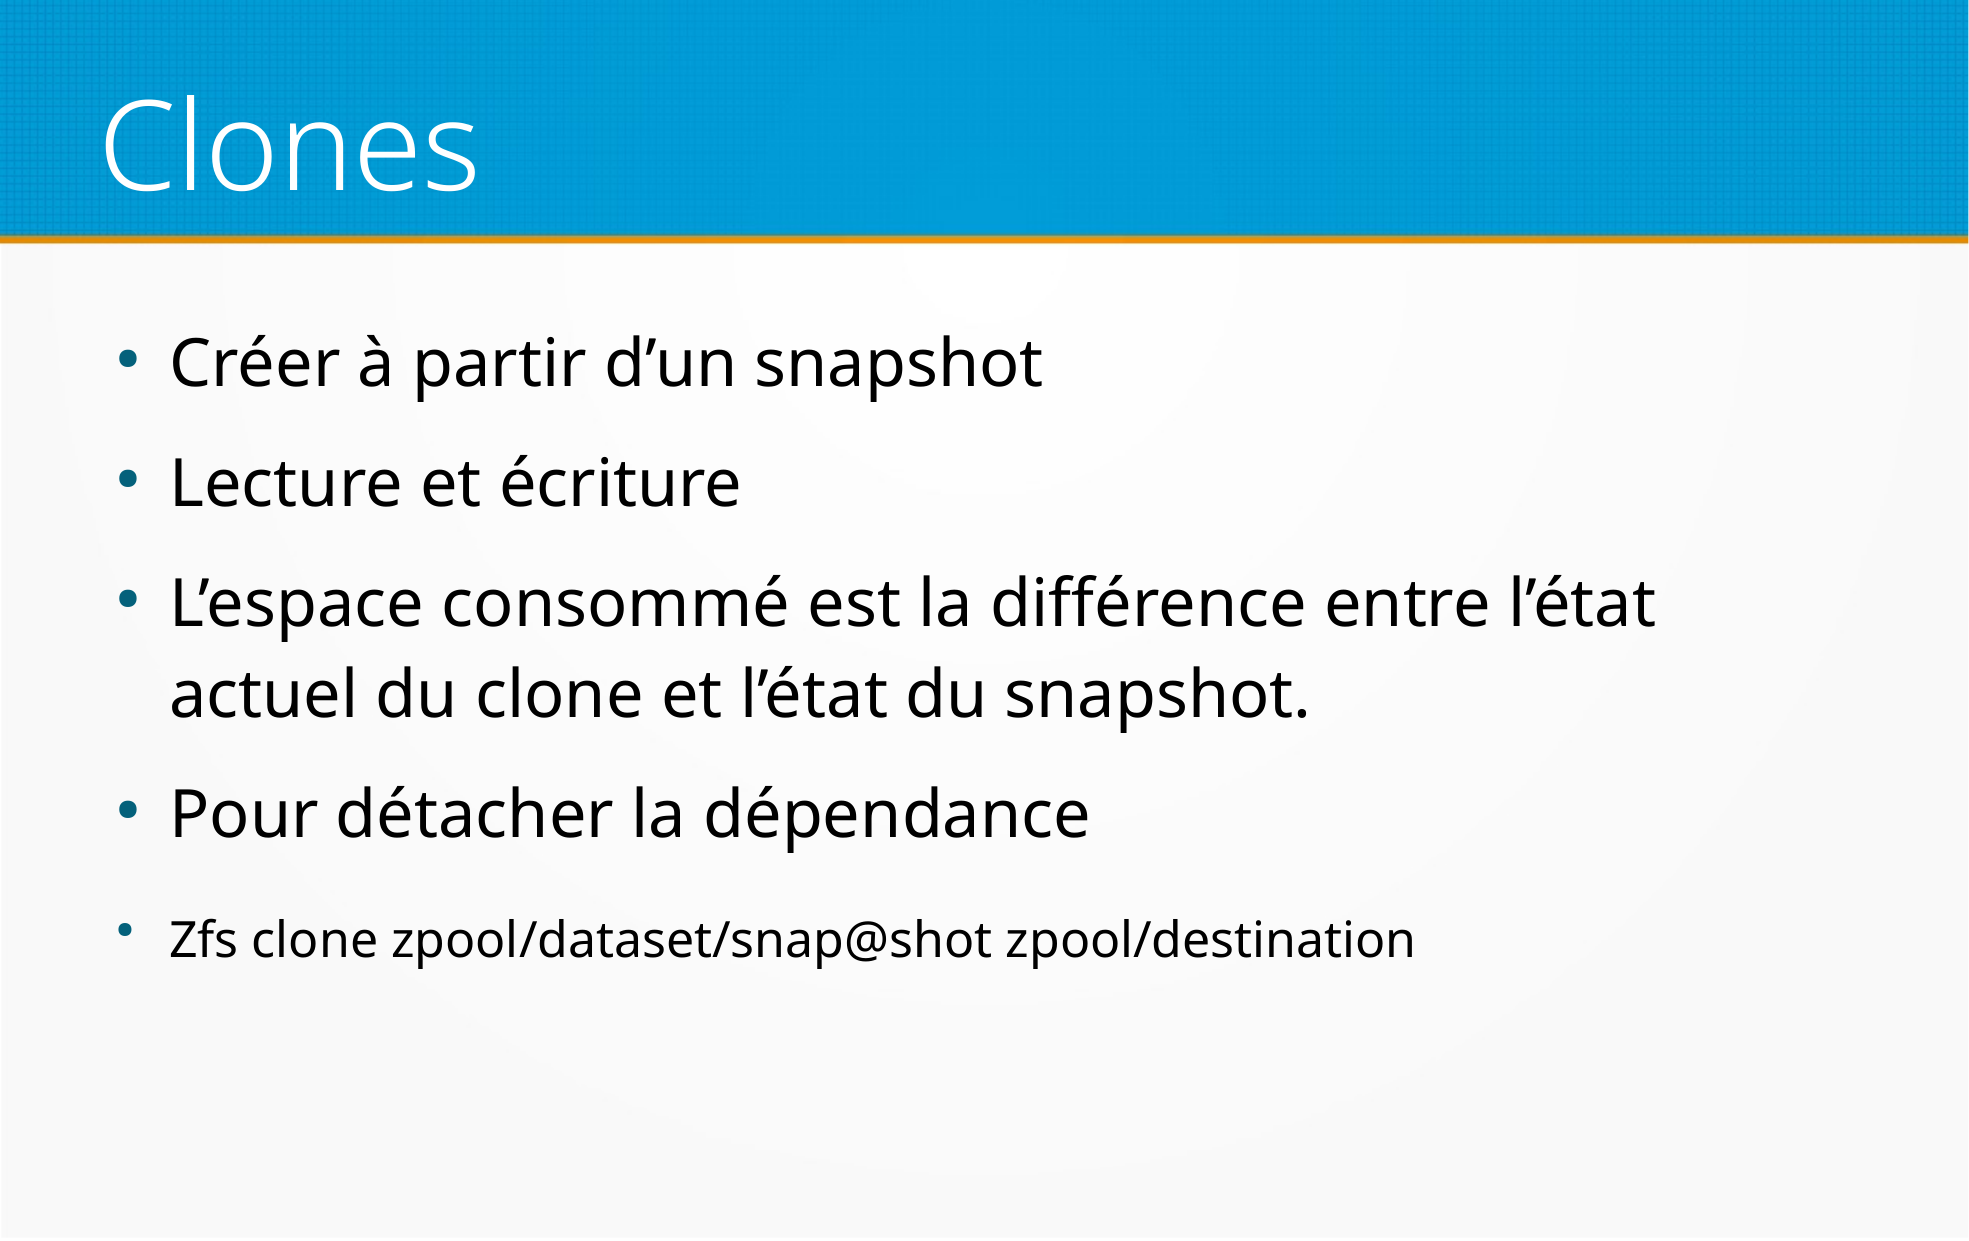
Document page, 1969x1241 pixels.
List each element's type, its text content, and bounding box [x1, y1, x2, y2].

title Clones [98, 19, 1870, 227]
list Créer à partir d’un snapshot Lecture et écriture L’espace consommé est la différence entre l’état actuel du clone et l’état du snapshot. Pour détacher la dépendance Zfs clone zpool/dataset/snap@shot zpool/destination [98, 315, 1861, 1081]
picture [0, 233, 1969, 1241]
